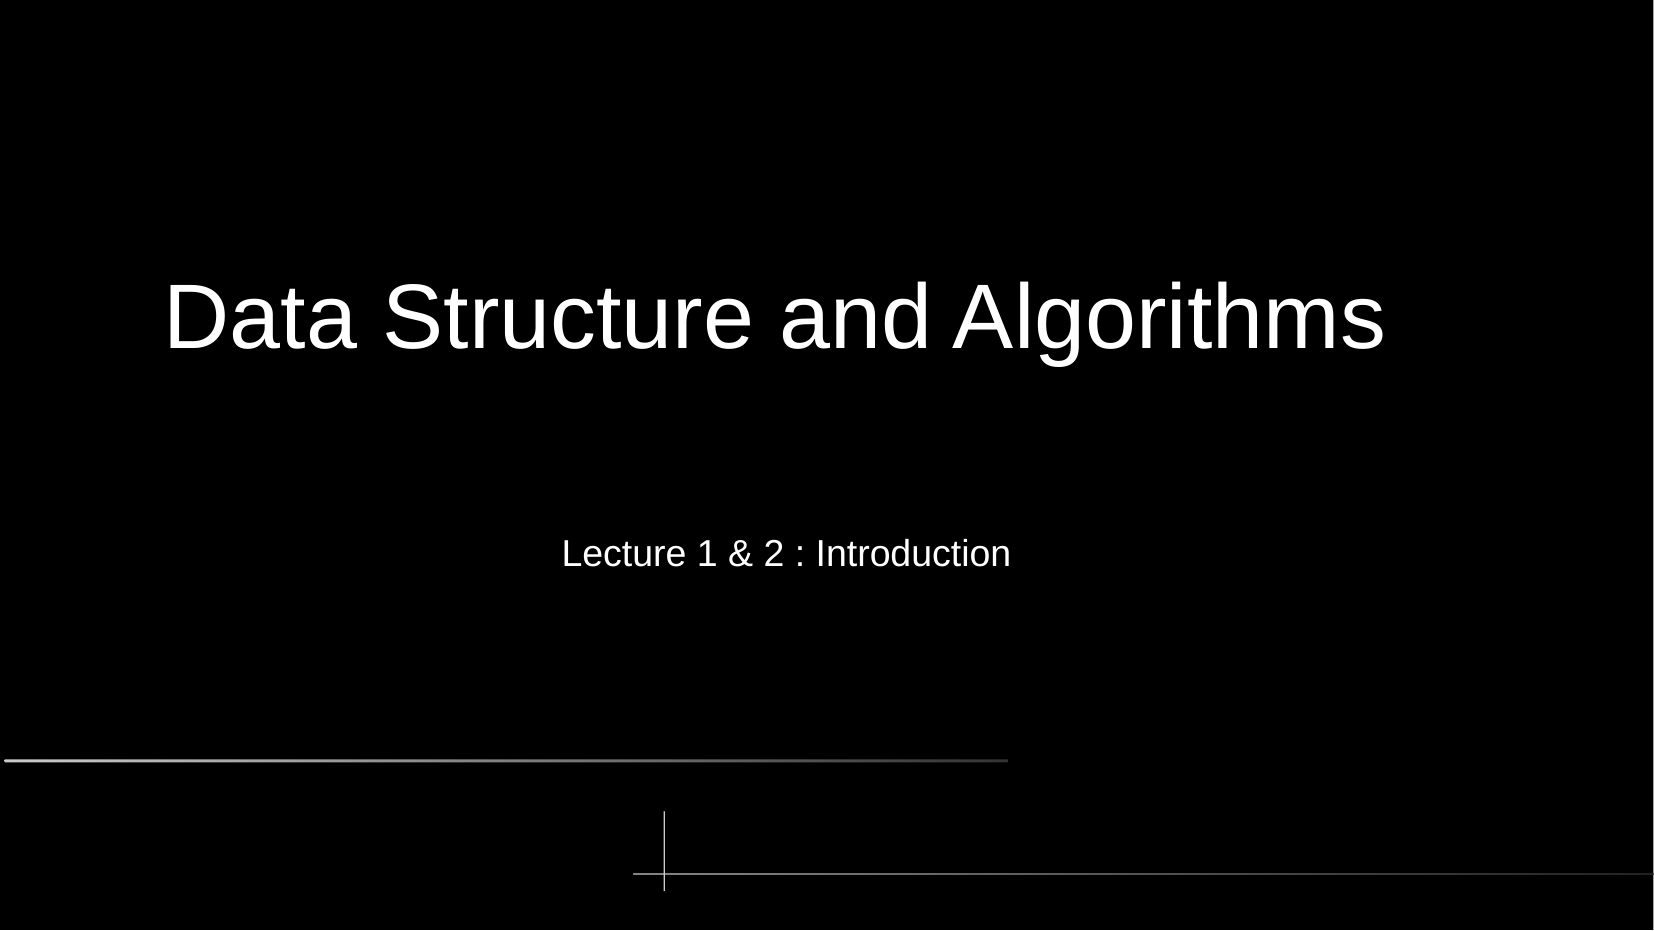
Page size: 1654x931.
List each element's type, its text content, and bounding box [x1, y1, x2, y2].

text_box Lecture 1 & 2 : Introduction [546, 525, 1027, 582]
title Data Structure and Algorithms [37, 262, 1514, 371]
